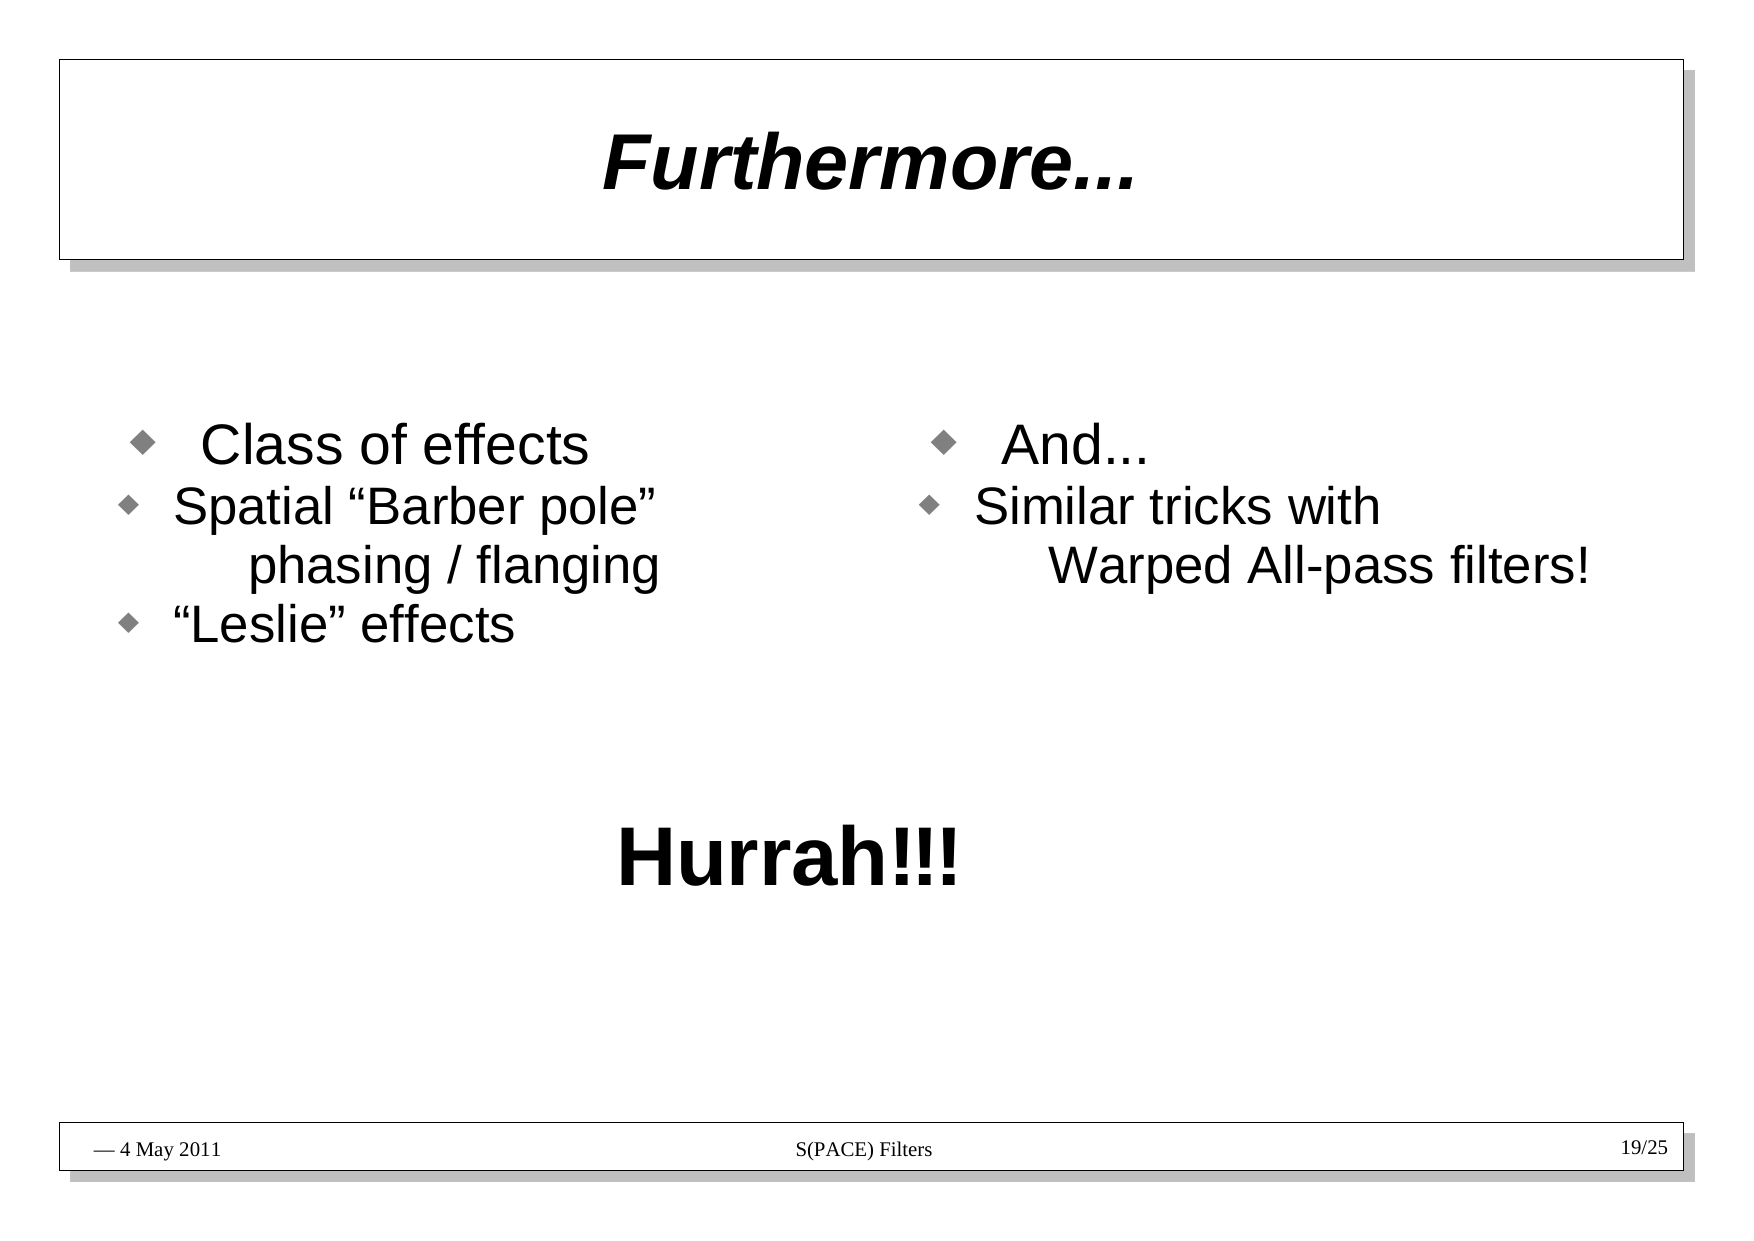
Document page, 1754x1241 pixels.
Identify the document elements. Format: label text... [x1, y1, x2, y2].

list And... Similar tricks with Warped All-pass filters! [918, 413, 1682, 1034]
title Furthermore... [59, 59, 1684, 266]
text_box ! [935, 809, 964, 904]
text_box ! [911, 809, 935, 904]
text_box Hurrah! [616, 809, 911, 904]
list Class of effects Spatial “Barber pole” phasing / flanging “Leslie” effects [118, 413, 881, 1034]
